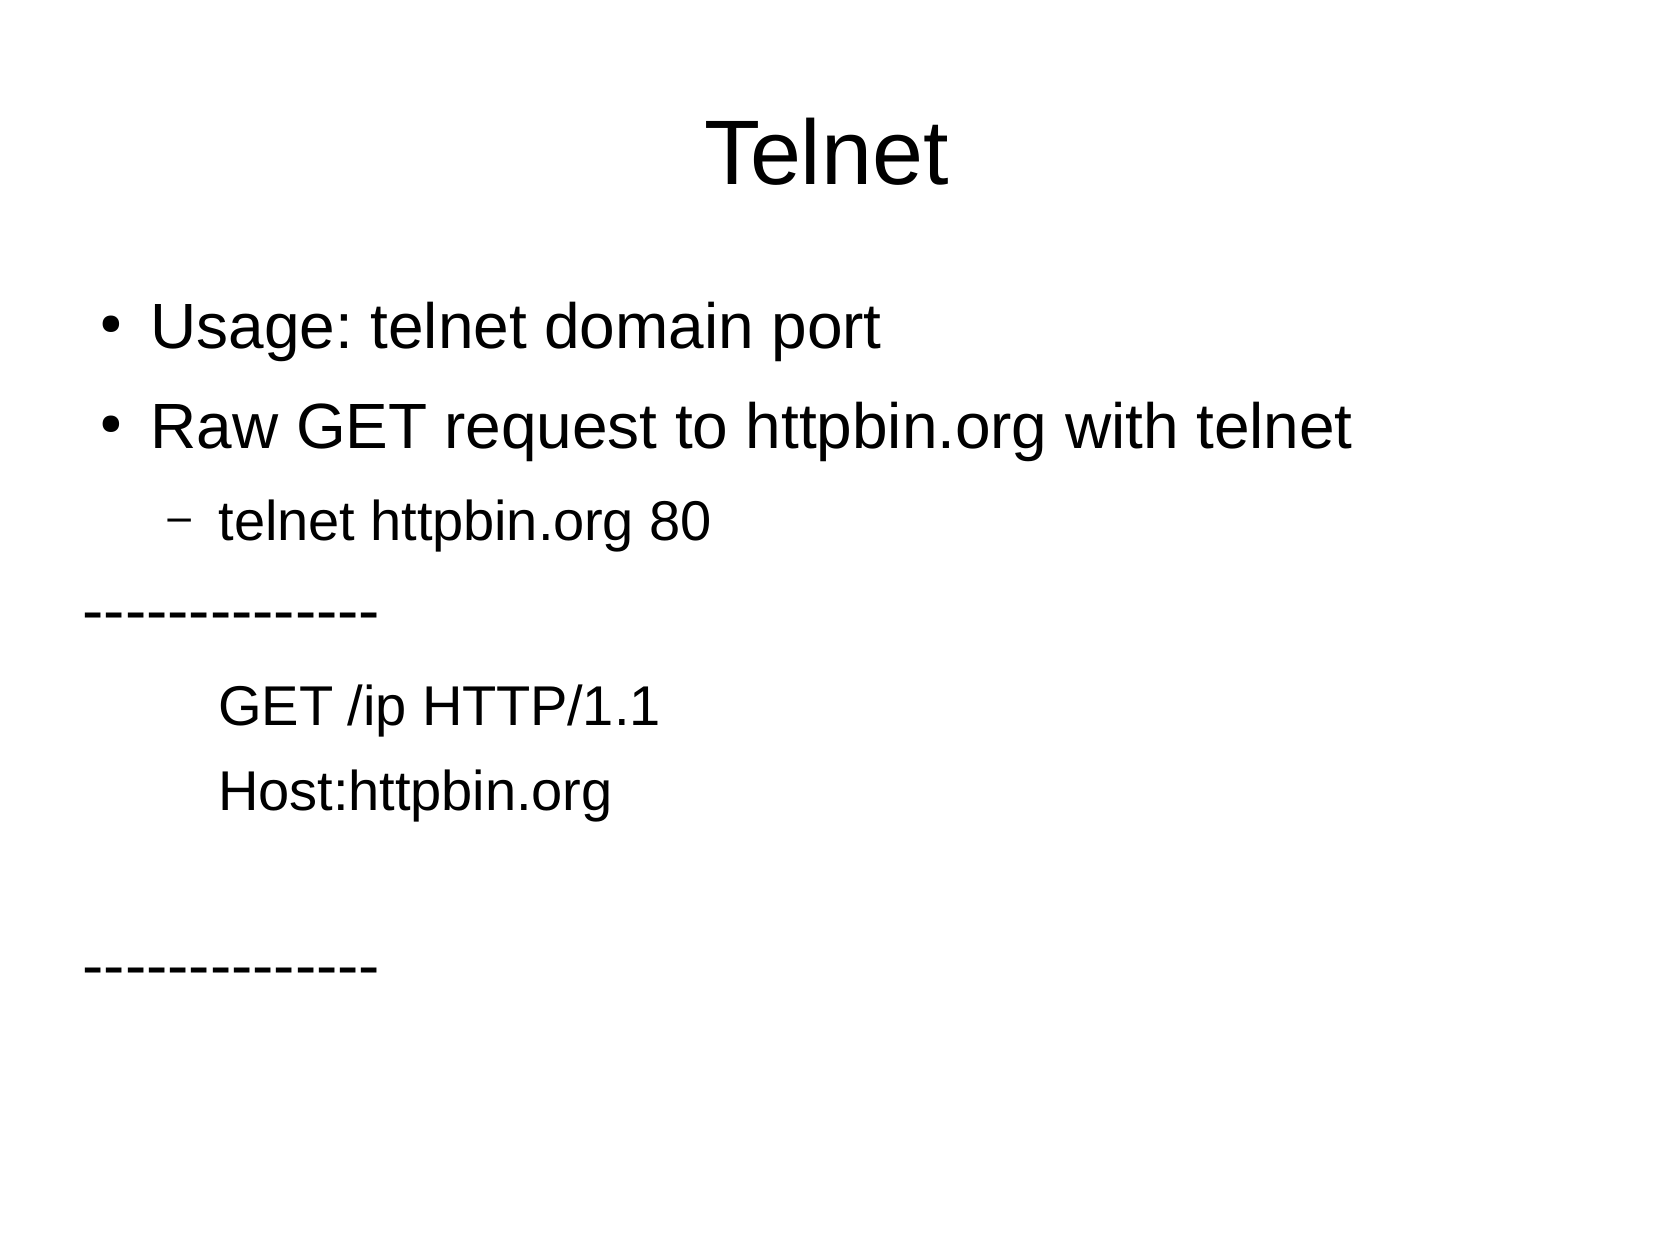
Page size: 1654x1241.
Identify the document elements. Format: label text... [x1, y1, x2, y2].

list Usage: telnet domain port Raw GET request to httpbin.org with telnet telnet httpbin.org 80 -------------- GET /ip HTTP/1.1 Host:httpbin.org -------------- [82, 290, 1571, 1010]
title Telnet [82, 49, 1571, 257]
